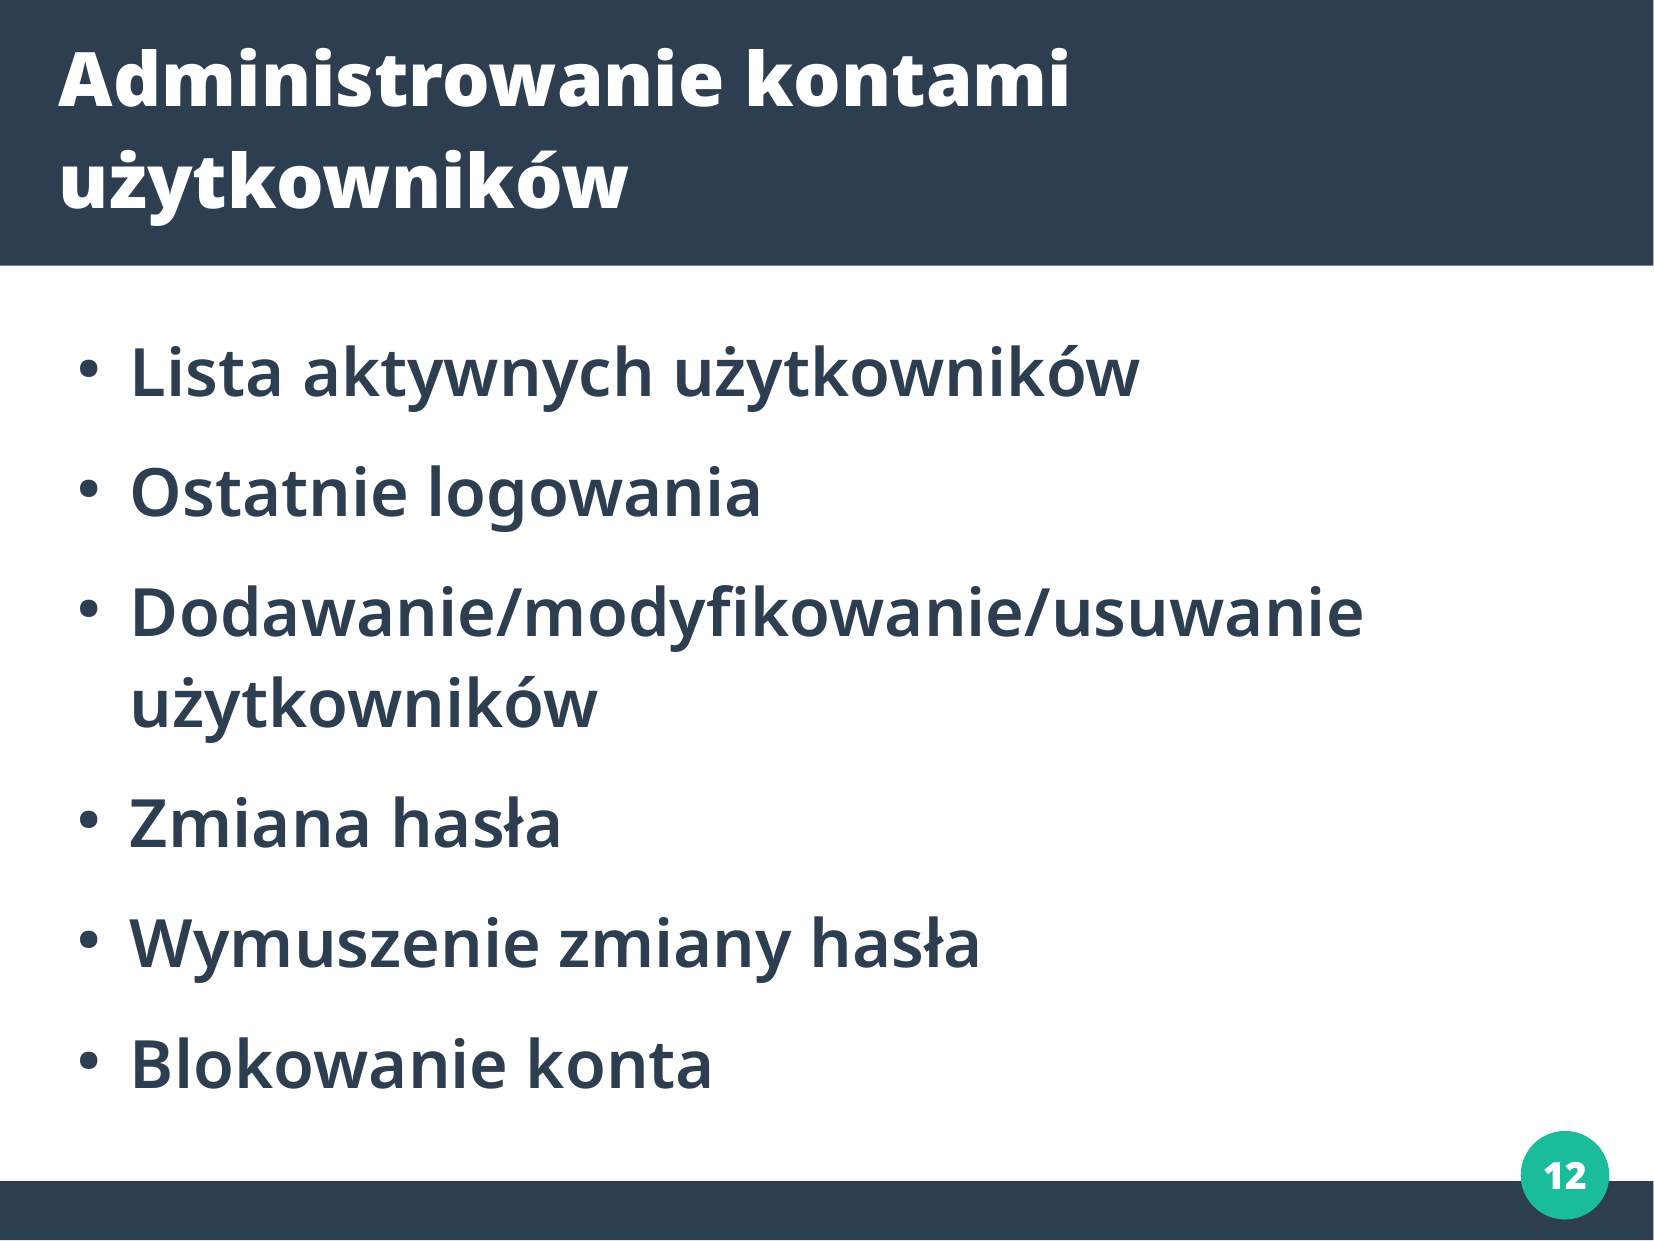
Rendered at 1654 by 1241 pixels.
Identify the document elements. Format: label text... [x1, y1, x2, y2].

title Administrowanie kontami użytkowników [59, 49, 1595, 207]
list Lista aktywnych użytkowników Ostatnie logowania Dodawanie/modyfikowanie/usuwanie użytkowników Zmiana hasła Wymuszenie zmiany hasła Blokowanie konta [59, 324, 1595, 1152]
